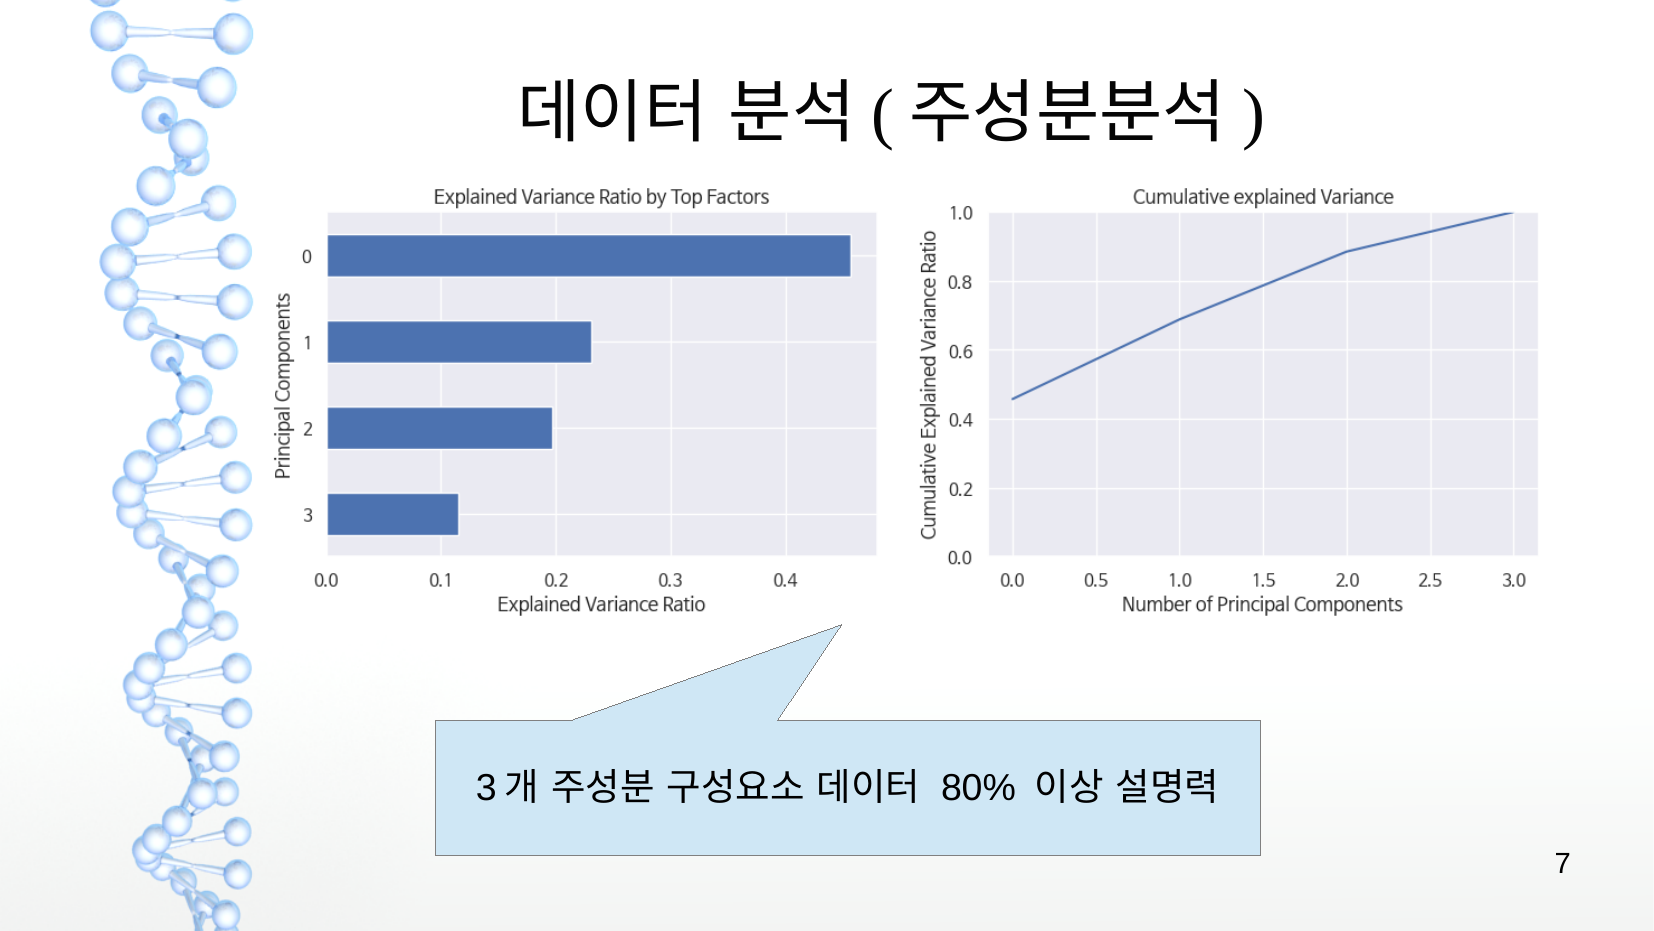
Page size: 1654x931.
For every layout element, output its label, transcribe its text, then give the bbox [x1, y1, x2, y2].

title 데이터 분석(주성분분석) [265, 35, 1595, 189]
text_box 3개 주성분 구성요소 데이터 80% 이상 설명력 [435, 624, 1261, 856]
picture [0, 0, 1654, 931]
